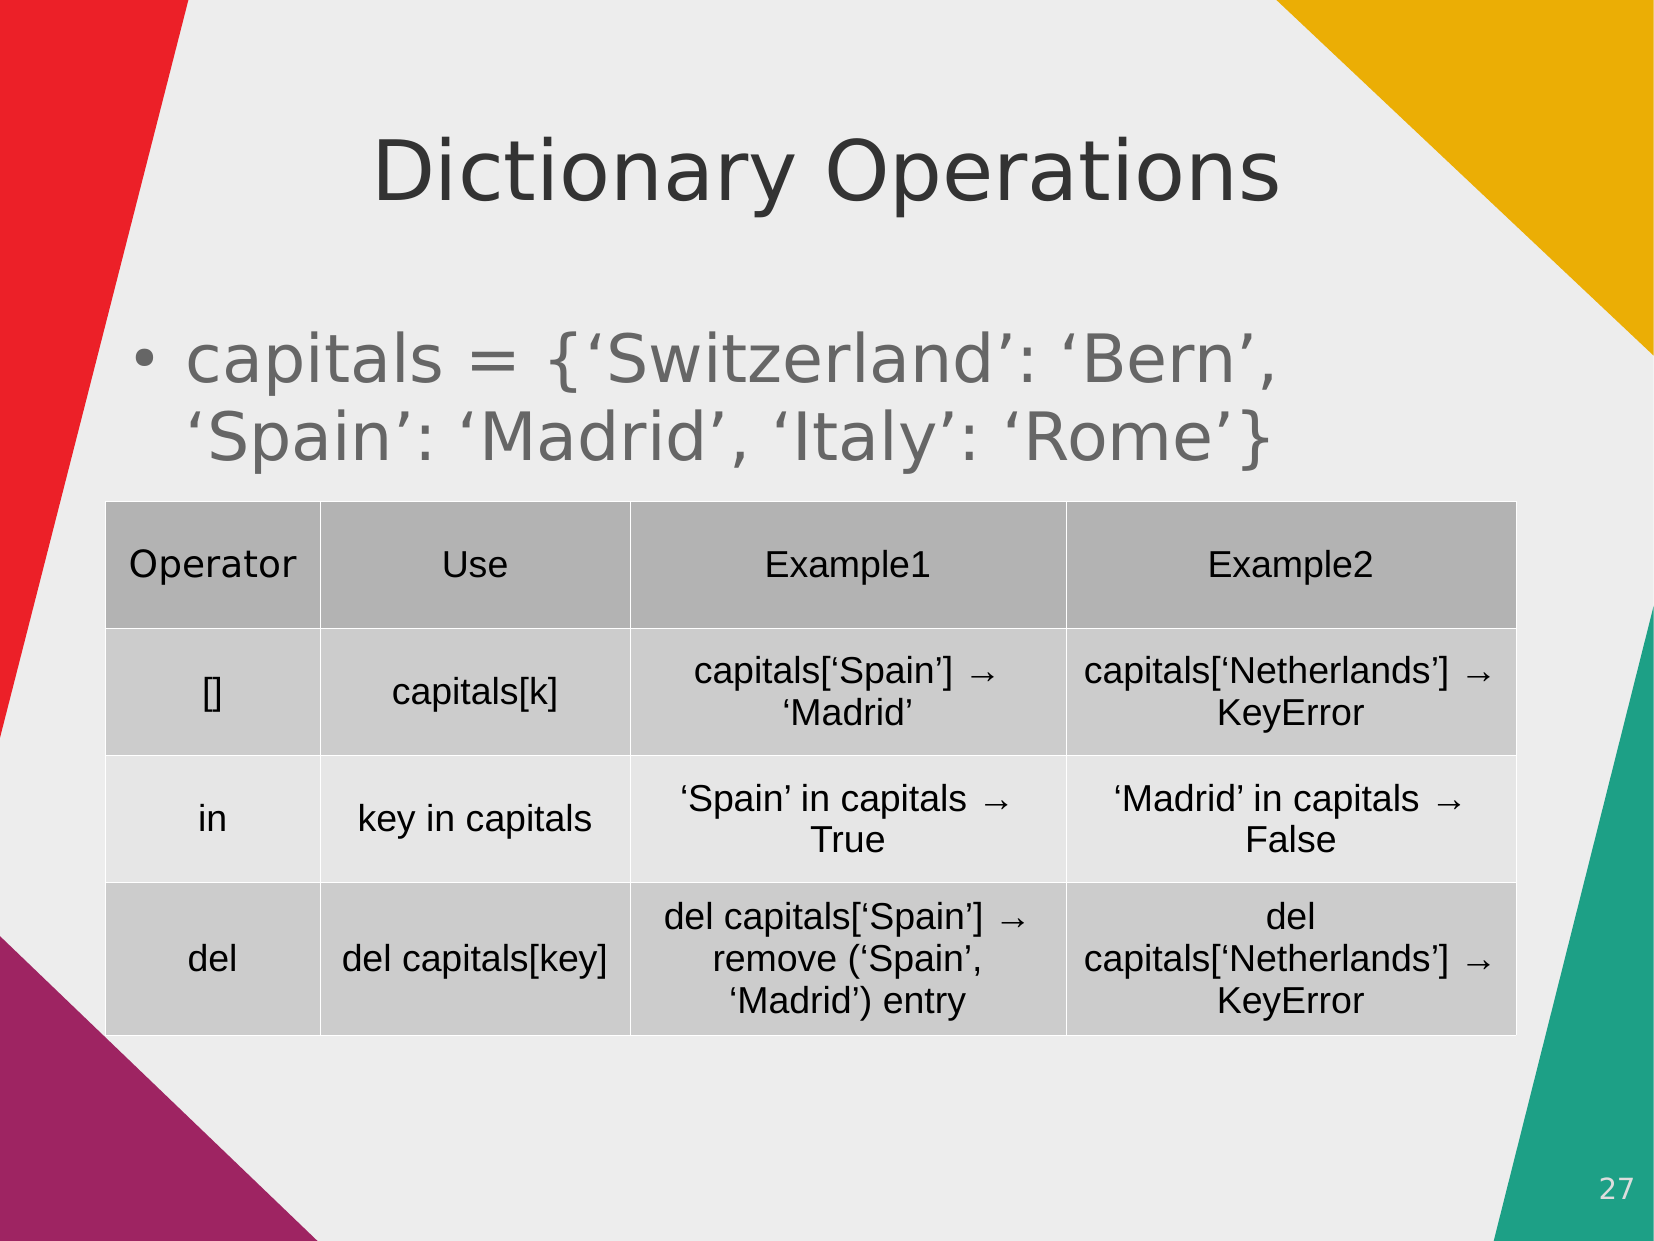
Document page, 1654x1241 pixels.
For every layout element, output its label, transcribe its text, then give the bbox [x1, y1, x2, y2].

table_cell del capitals[key] [321, 883, 630, 1035]
table_cell ‘Madrid’ in capitals → False [1067, 756, 1516, 882]
table_cell del capitals[‘Netherlands’] → KeyError [1067, 883, 1516, 1035]
table_header Example1 [631, 502, 1066, 628]
list capitals = {‘Switzerland’: ‘Bern’, ‘Spain’: ‘Madrid’, ‘Italy’: ‘Rome’} [114, 320, 1539, 1014]
table_header Example2 [1067, 502, 1516, 628]
table_cell capitals[‘Spain’] → ‘Madrid’ [631, 629, 1066, 755]
table_cell [] [106, 629, 320, 755]
table_header Operator [106, 502, 320, 628]
table_cell capitals[‘Netherlands’] → KeyError [1067, 629, 1516, 755]
table_cell key in capitals [321, 756, 630, 882]
table_header Use [321, 502, 630, 628]
table_cell del capitals[‘Spain’] → remove (‘Spain’, ‘Madrid’) entry [631, 883, 1066, 1035]
table_cell in [106, 756, 320, 882]
table_cell ‘Spain’ in capitals → True [631, 756, 1066, 882]
table_cell capitals[k] [321, 629, 630, 755]
table_cell del [106, 883, 320, 1035]
title Dictionary Operations [114, 73, 1539, 271]
